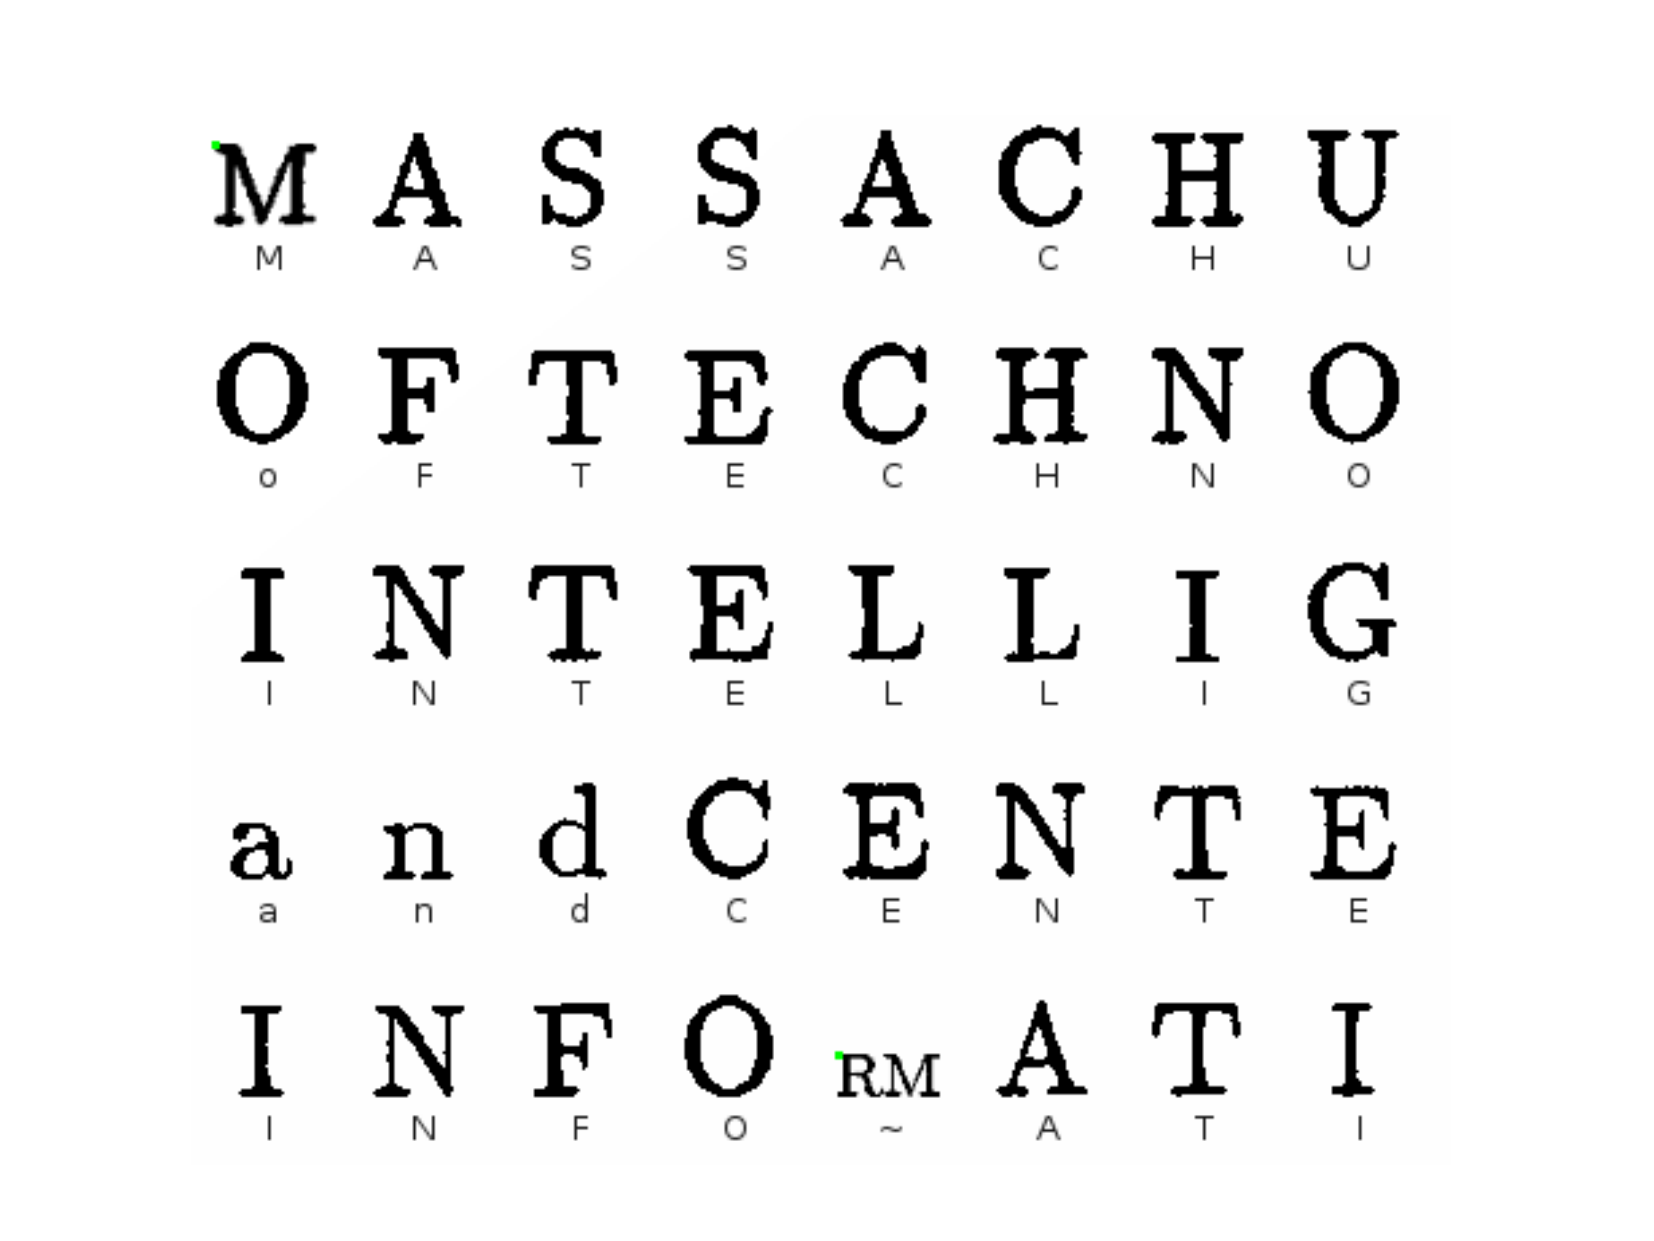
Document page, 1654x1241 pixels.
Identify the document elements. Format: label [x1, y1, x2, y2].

picture [191, 115, 1451, 1165]
